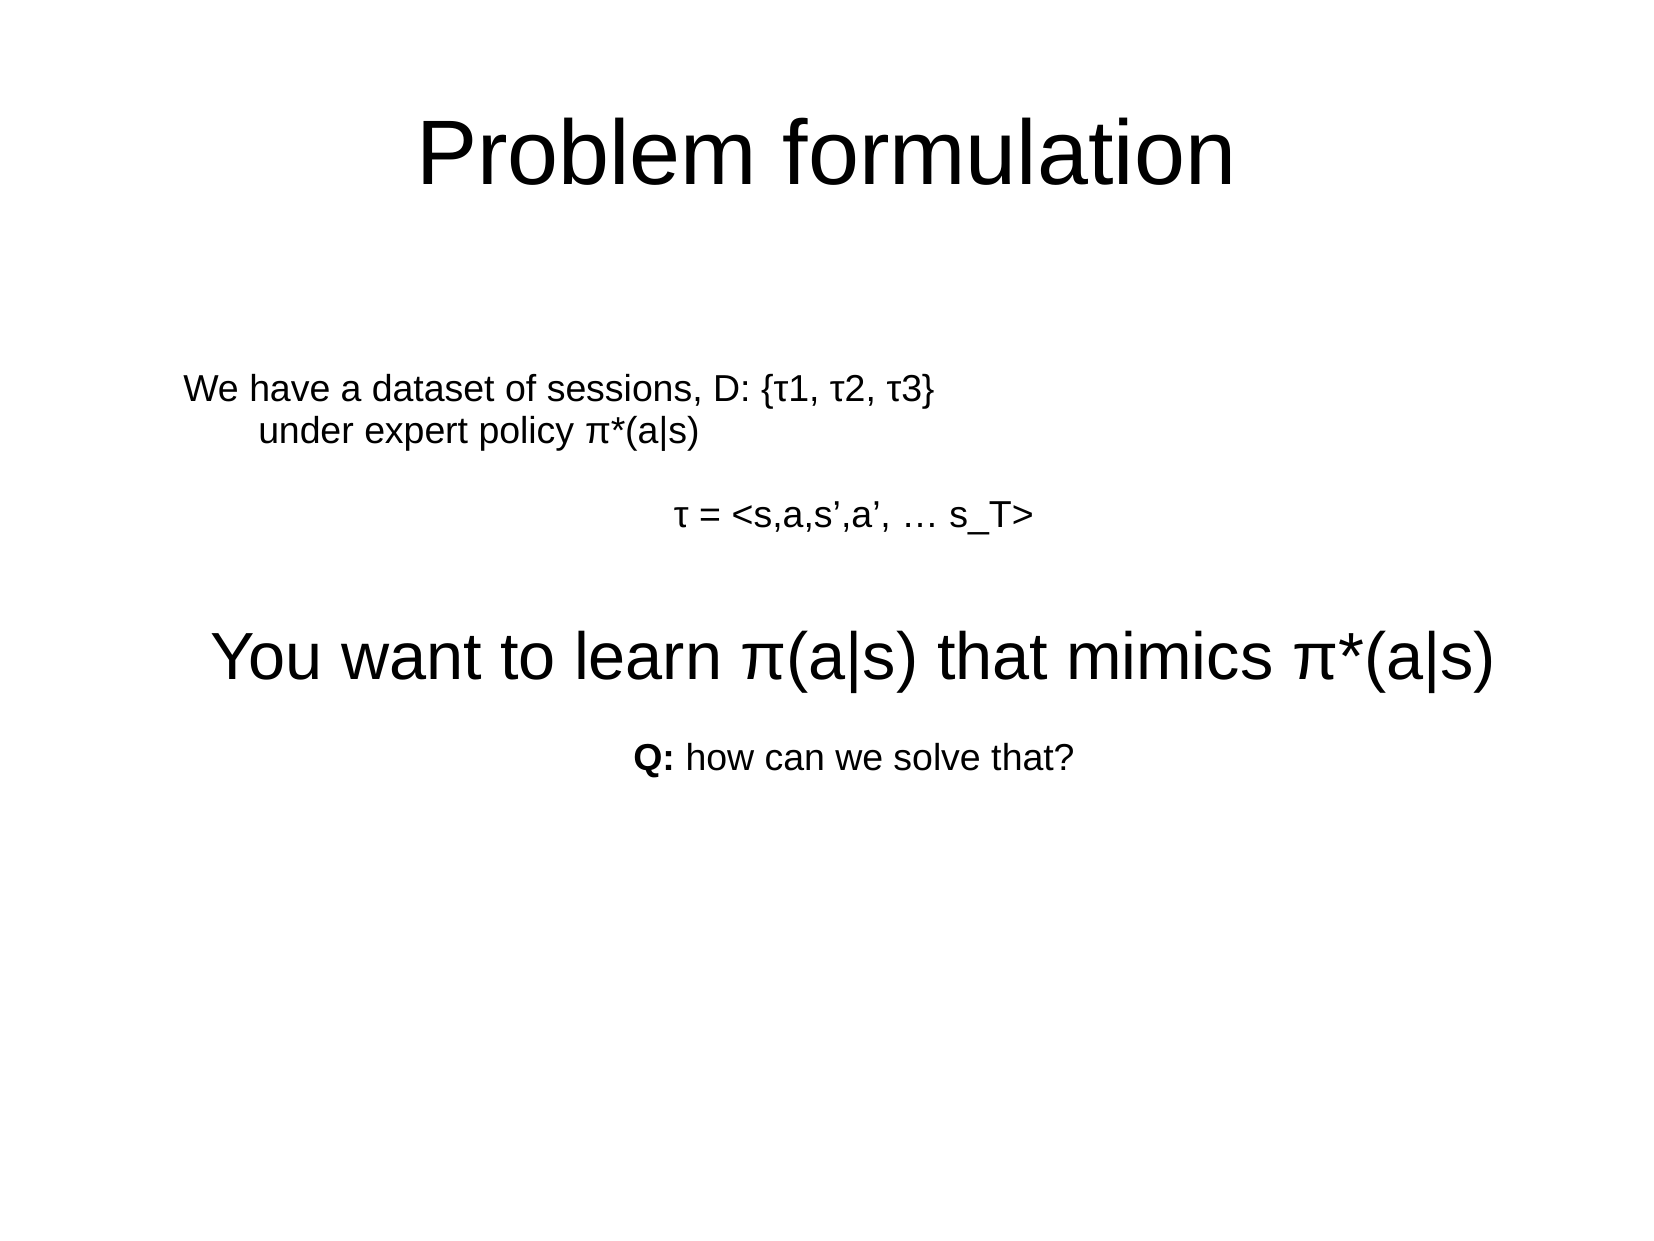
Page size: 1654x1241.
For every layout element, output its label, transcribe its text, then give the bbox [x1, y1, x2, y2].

title Problem formulation [82, 49, 1571, 257]
text_box We have a dataset of sessions, D: {τ1, τ2, τ3} under expert policy π*(a|s) τ = <s,a,s’,a’, … s_T> You want to learn π(a|s) that mimics π*(a|s) Q: how can we solve that? [168, 359, 1540, 1241]
